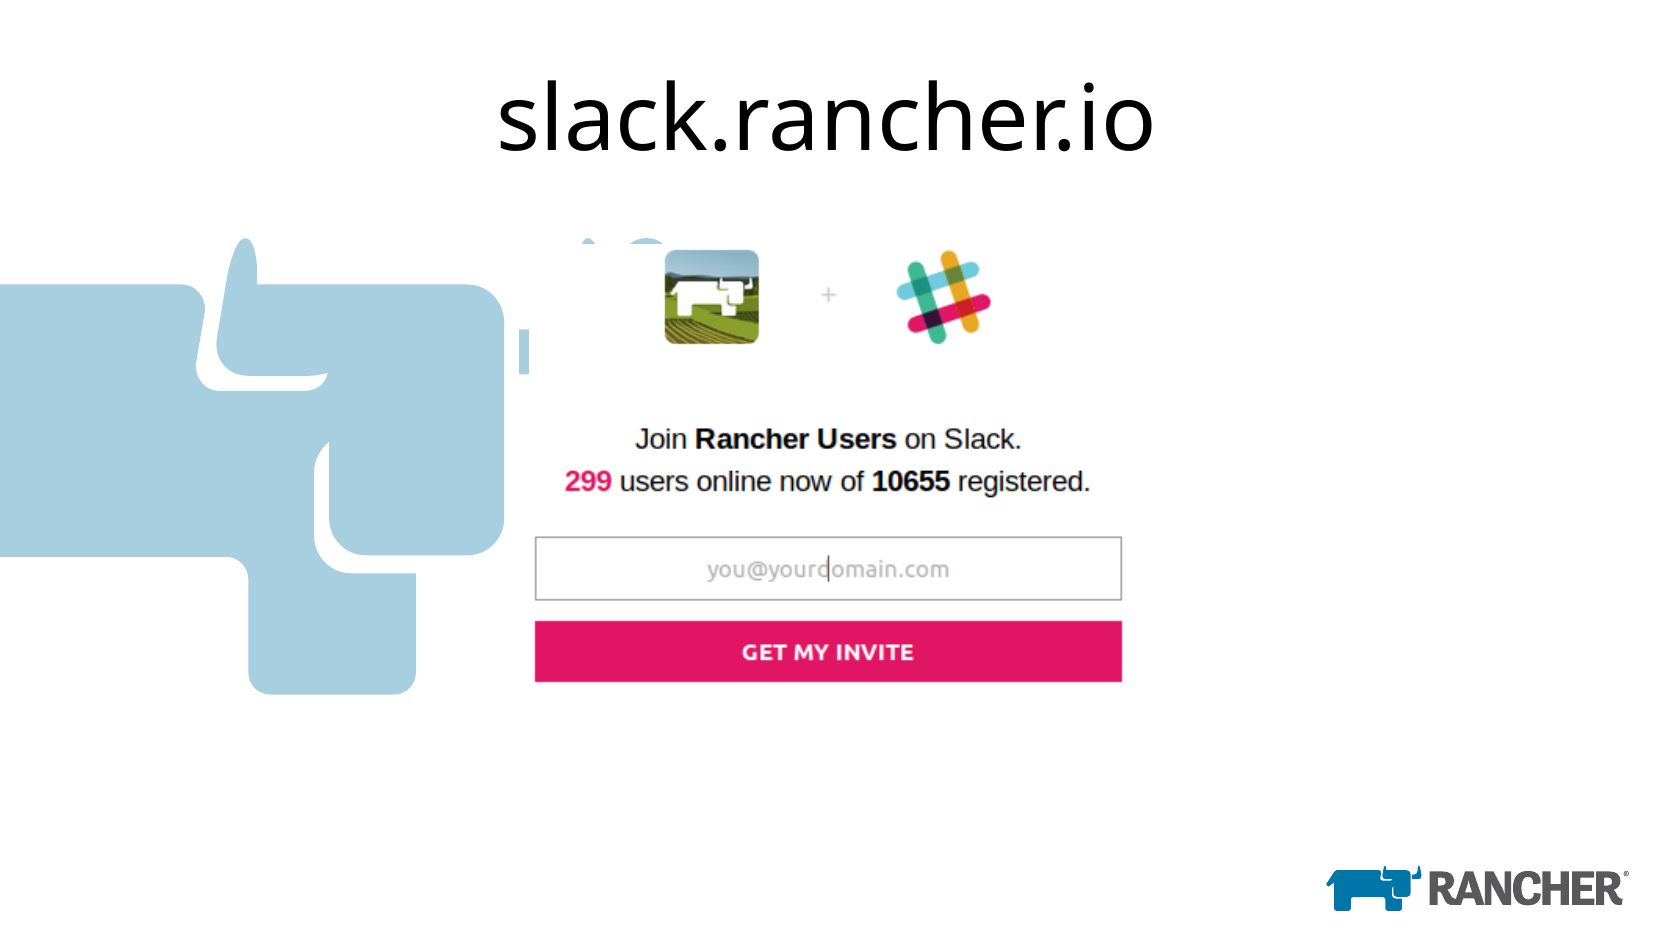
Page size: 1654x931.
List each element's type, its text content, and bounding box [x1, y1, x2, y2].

picture [529, 244, 1127, 688]
title slack.rancher.io [82, 37, 1571, 193]
